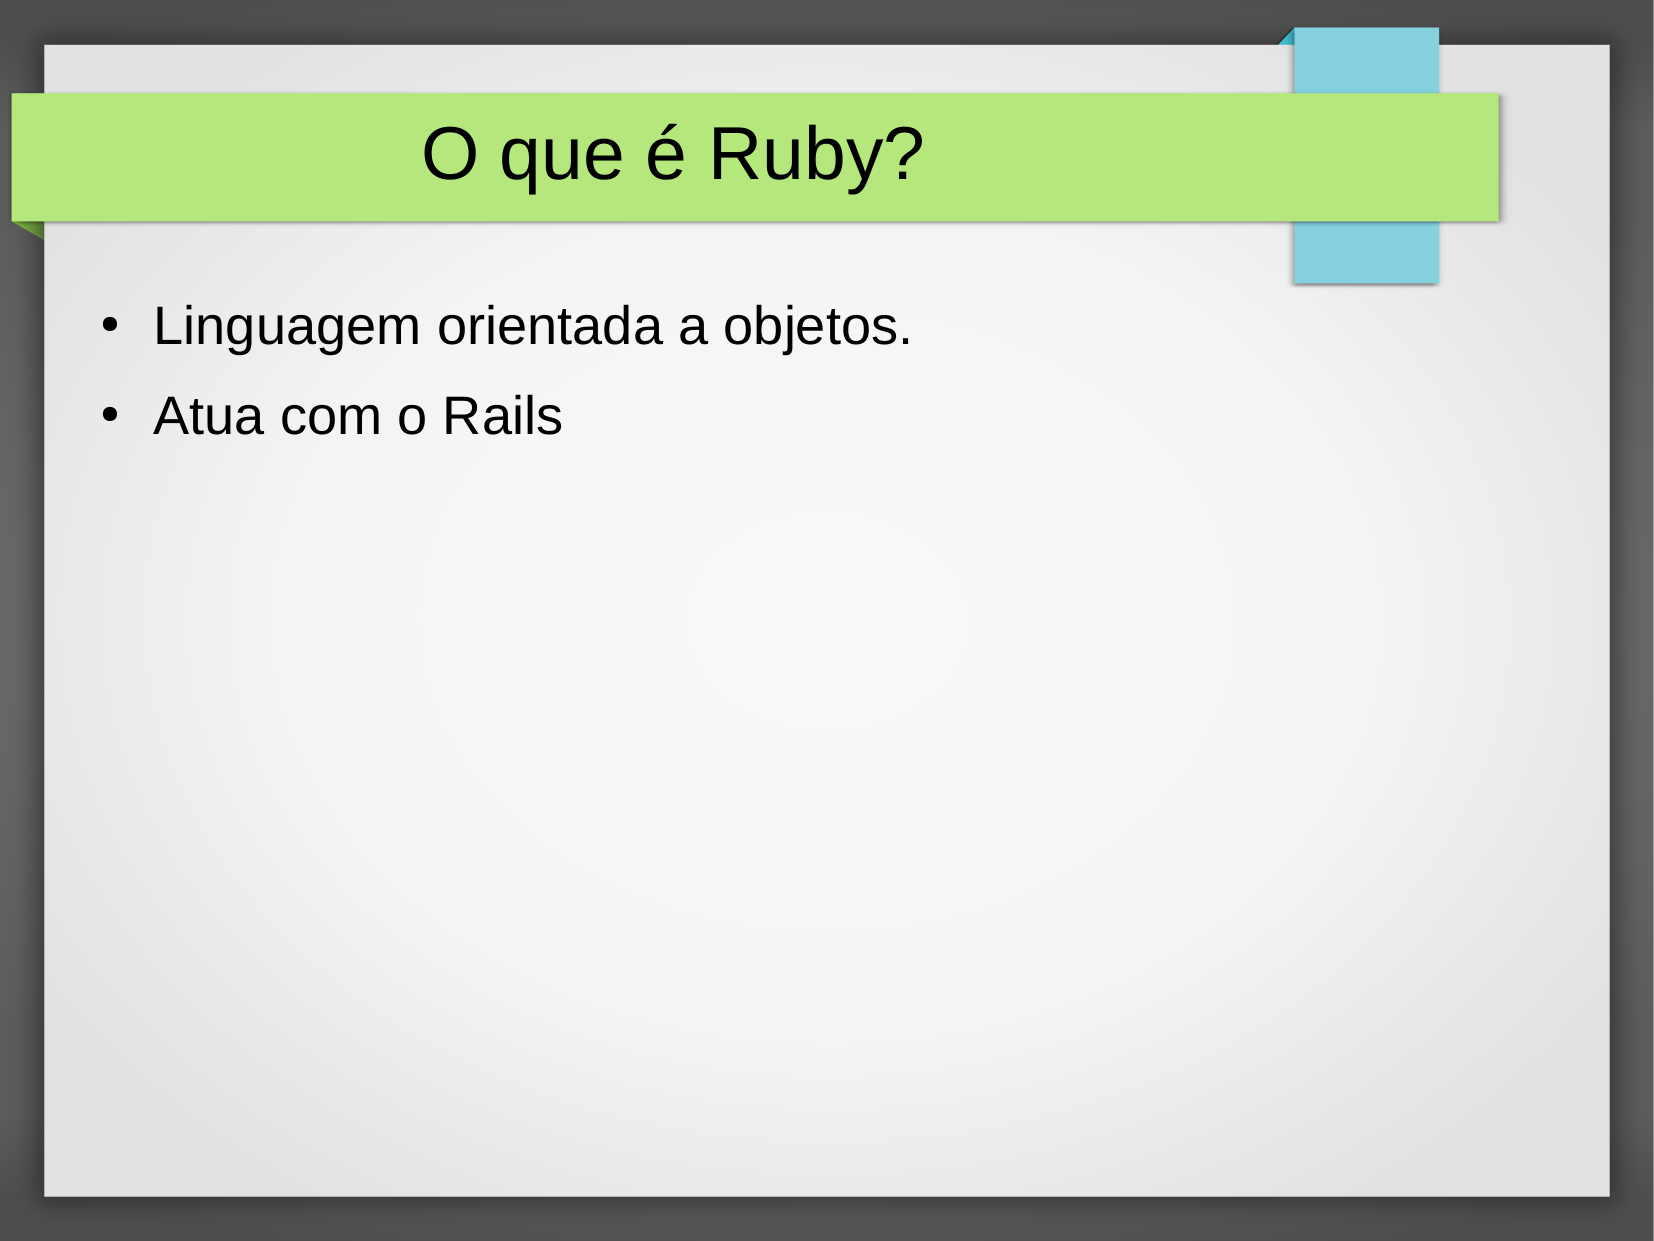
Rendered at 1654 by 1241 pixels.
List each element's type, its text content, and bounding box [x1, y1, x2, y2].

picture [0, 0, 1654, 1241]
title O que é Ruby? [82, 94, 1264, 213]
list Linguagem orientada a objetos. Atua com o Rails [82, 295, 1571, 1015]
